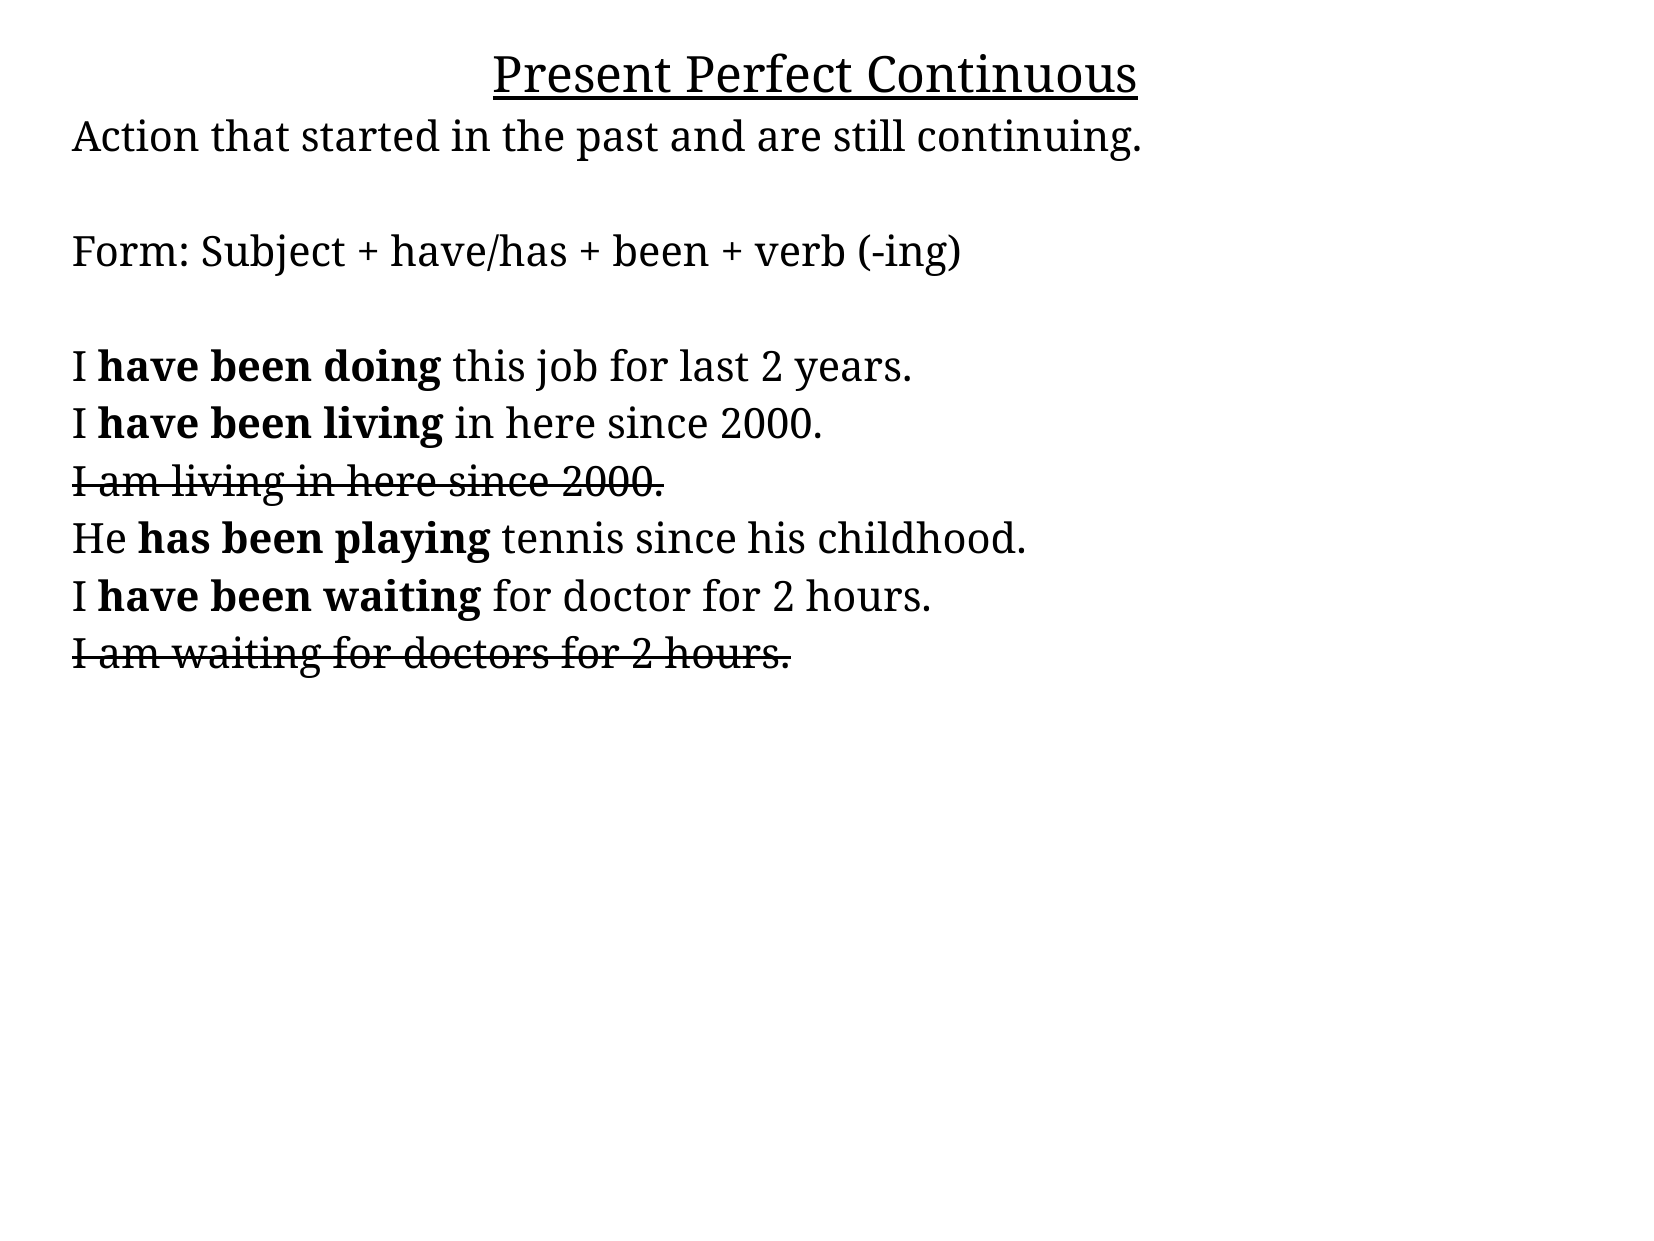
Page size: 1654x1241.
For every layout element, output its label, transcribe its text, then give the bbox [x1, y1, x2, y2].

text_box Present Perfect Continuous Action that started in the past and are still continuing. Form: Subject + have/has + been + verb (-ing) I have been doing this job for last 2 years. I have been living in here since 2000. I am living in here since 2000. He has been playing tennis since his childhood. I have been waiting for doctor for 2 hours. I am waiting for doctors for 2 hours. [71, 31, 1560, 1140]
